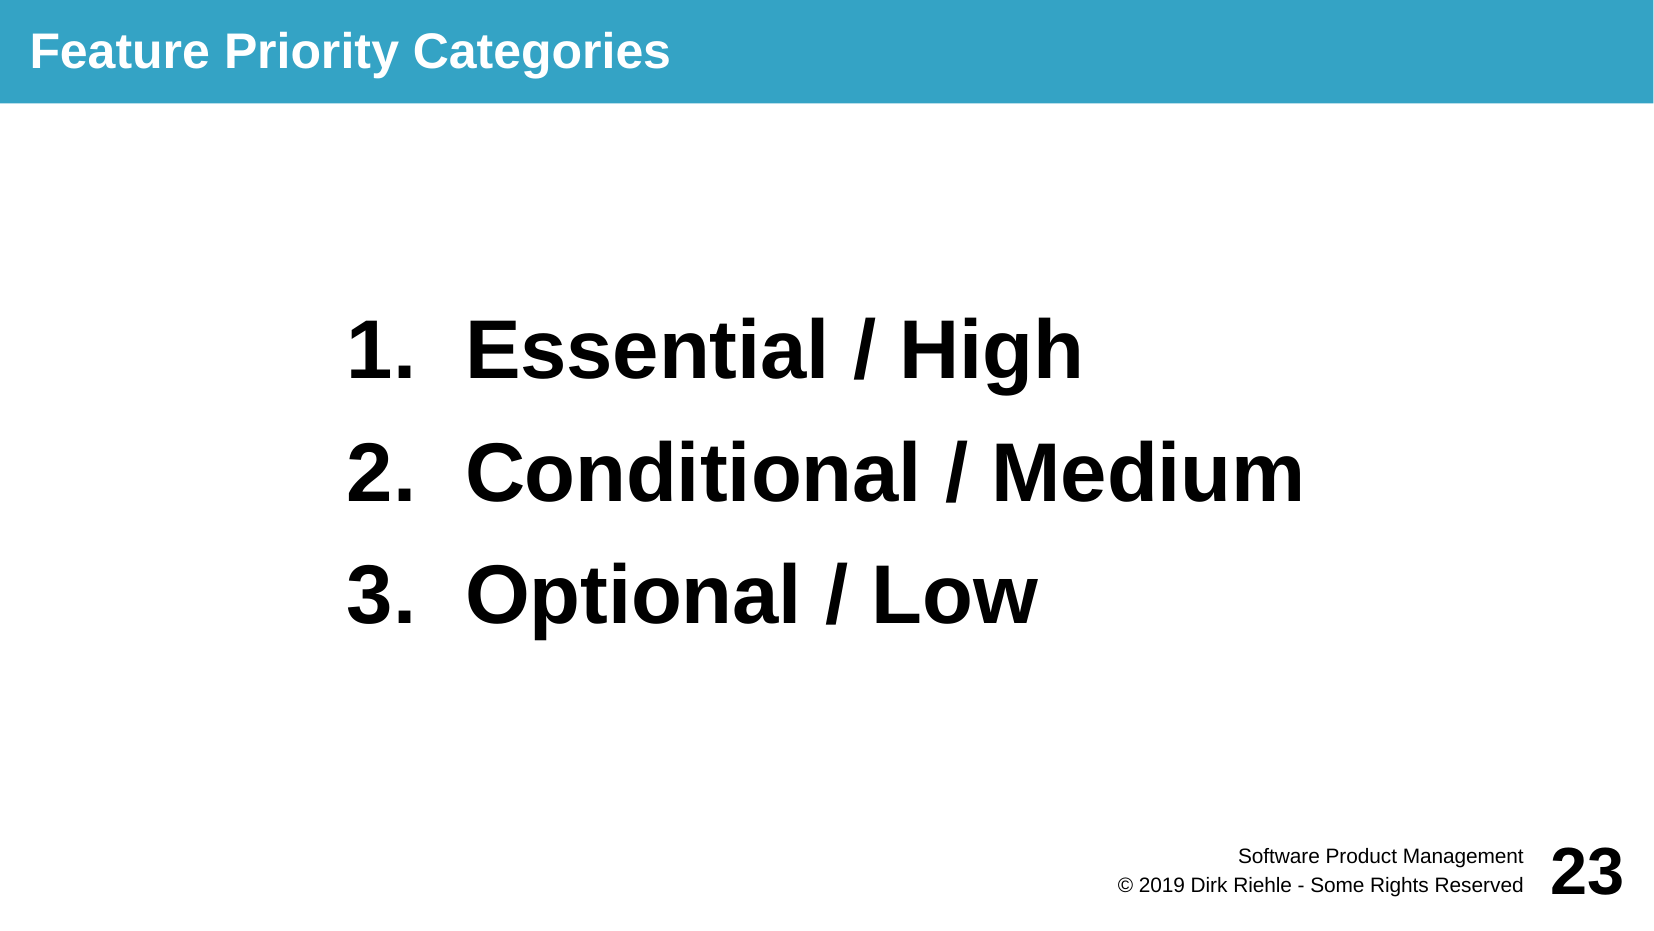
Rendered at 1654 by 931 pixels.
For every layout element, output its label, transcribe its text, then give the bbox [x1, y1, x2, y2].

title Feature Priority Categories [0, 0, 1654, 104]
subtitle Essential / High Conditional / Medium Optional / Low [29, 132, 1625, 813]
